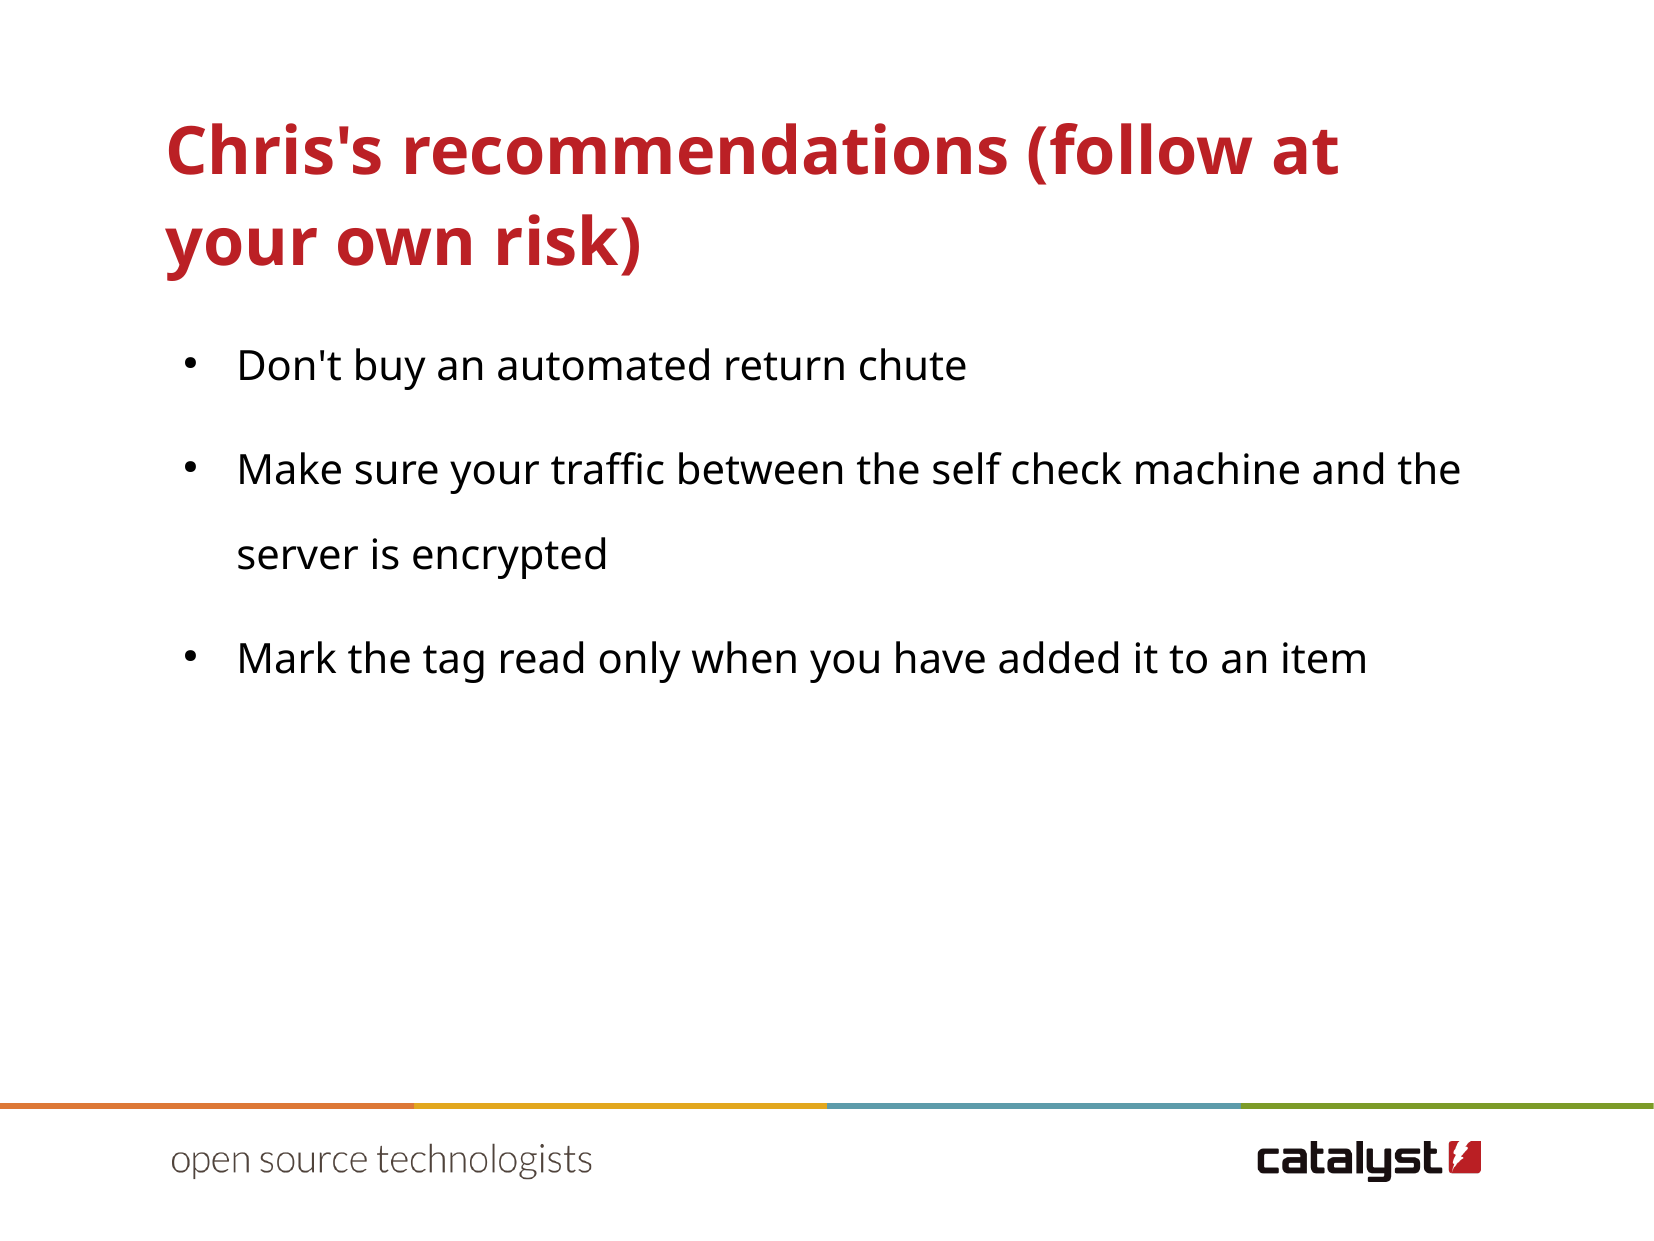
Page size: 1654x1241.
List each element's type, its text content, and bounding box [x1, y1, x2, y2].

list Don't buy an automated return chute Make sure your traffic between the self check machine and the server is encrypted Mark the tag read only when you have added it to an item [165, 307, 1489, 1027]
title Chris's recommendations (follow at your own risk) [165, 90, 1489, 298]
picture [0, 1103, 1654, 1182]
